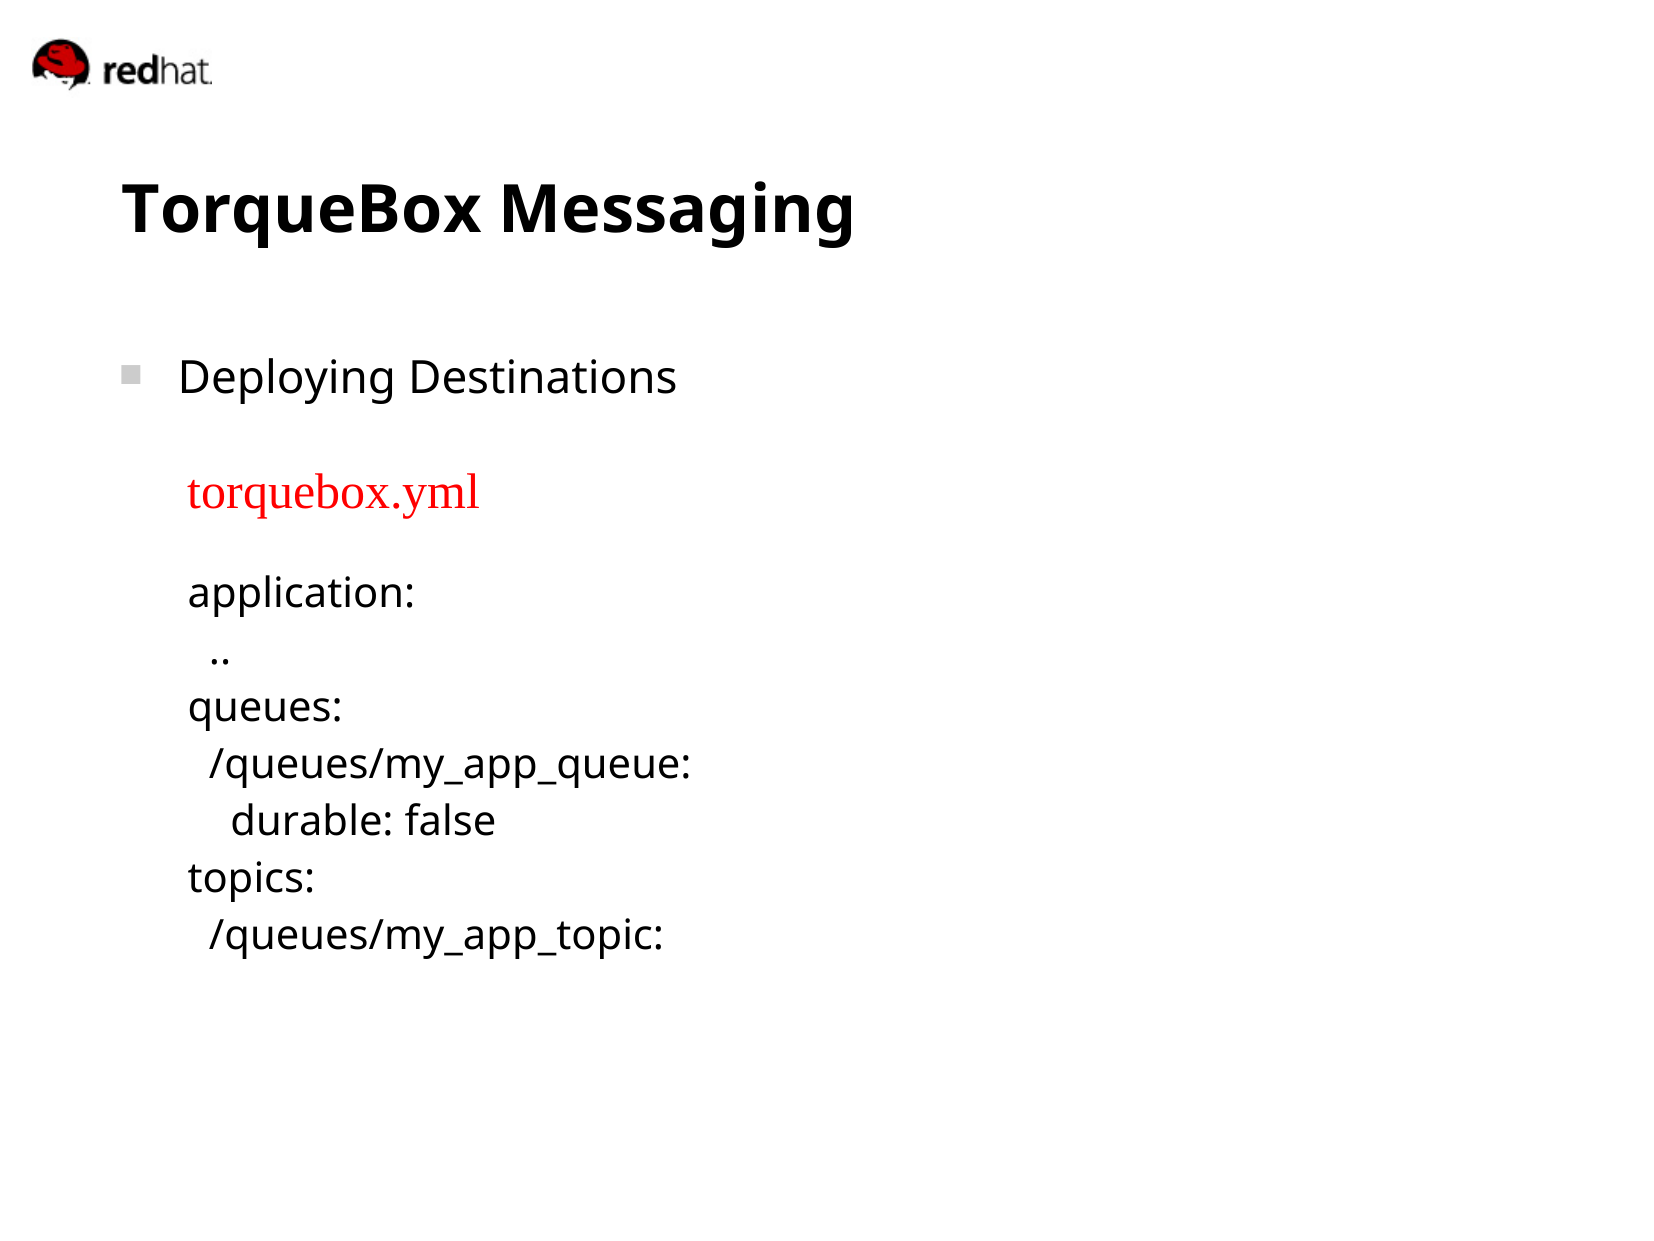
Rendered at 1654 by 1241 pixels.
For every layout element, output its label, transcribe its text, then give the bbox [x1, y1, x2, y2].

title TorqueBox Messaging [121, 102, 1534, 310]
text_box torquebox.yml [187, 464, 482, 526]
text_box application: .. queues: /queues/my_app_queue: durable: false topics: /queues/my_app_topic: [187, 562, 776, 915]
picture [31, 37, 212, 98]
list Deploying Destinations [121, 344, 1534, 1127]
